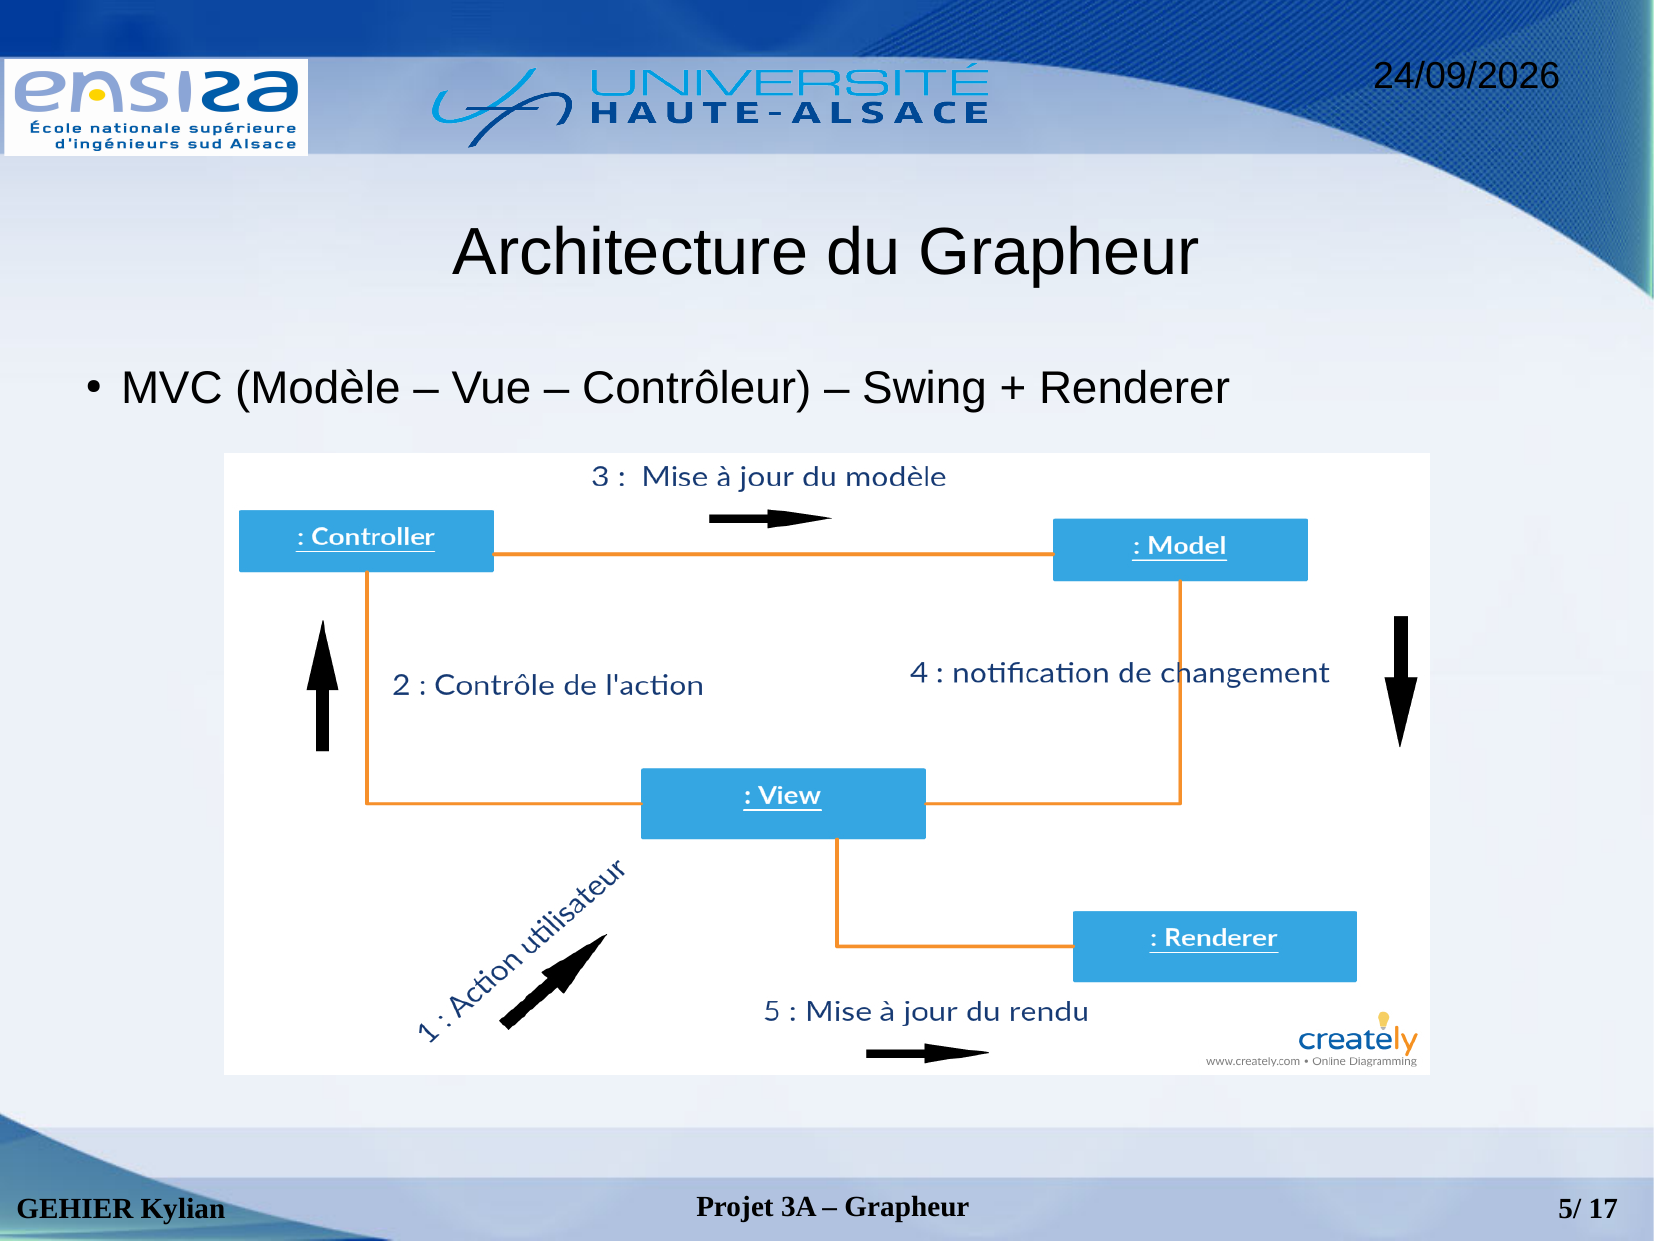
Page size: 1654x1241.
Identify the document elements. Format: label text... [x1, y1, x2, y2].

title Architecture du Grapheur [118, 192, 1536, 310]
text_box MVC (Modèle – Vue – Contrôleur) – Swing + Renderer [70, 354, 1489, 559]
picture [0, 0, 1654, 1241]
